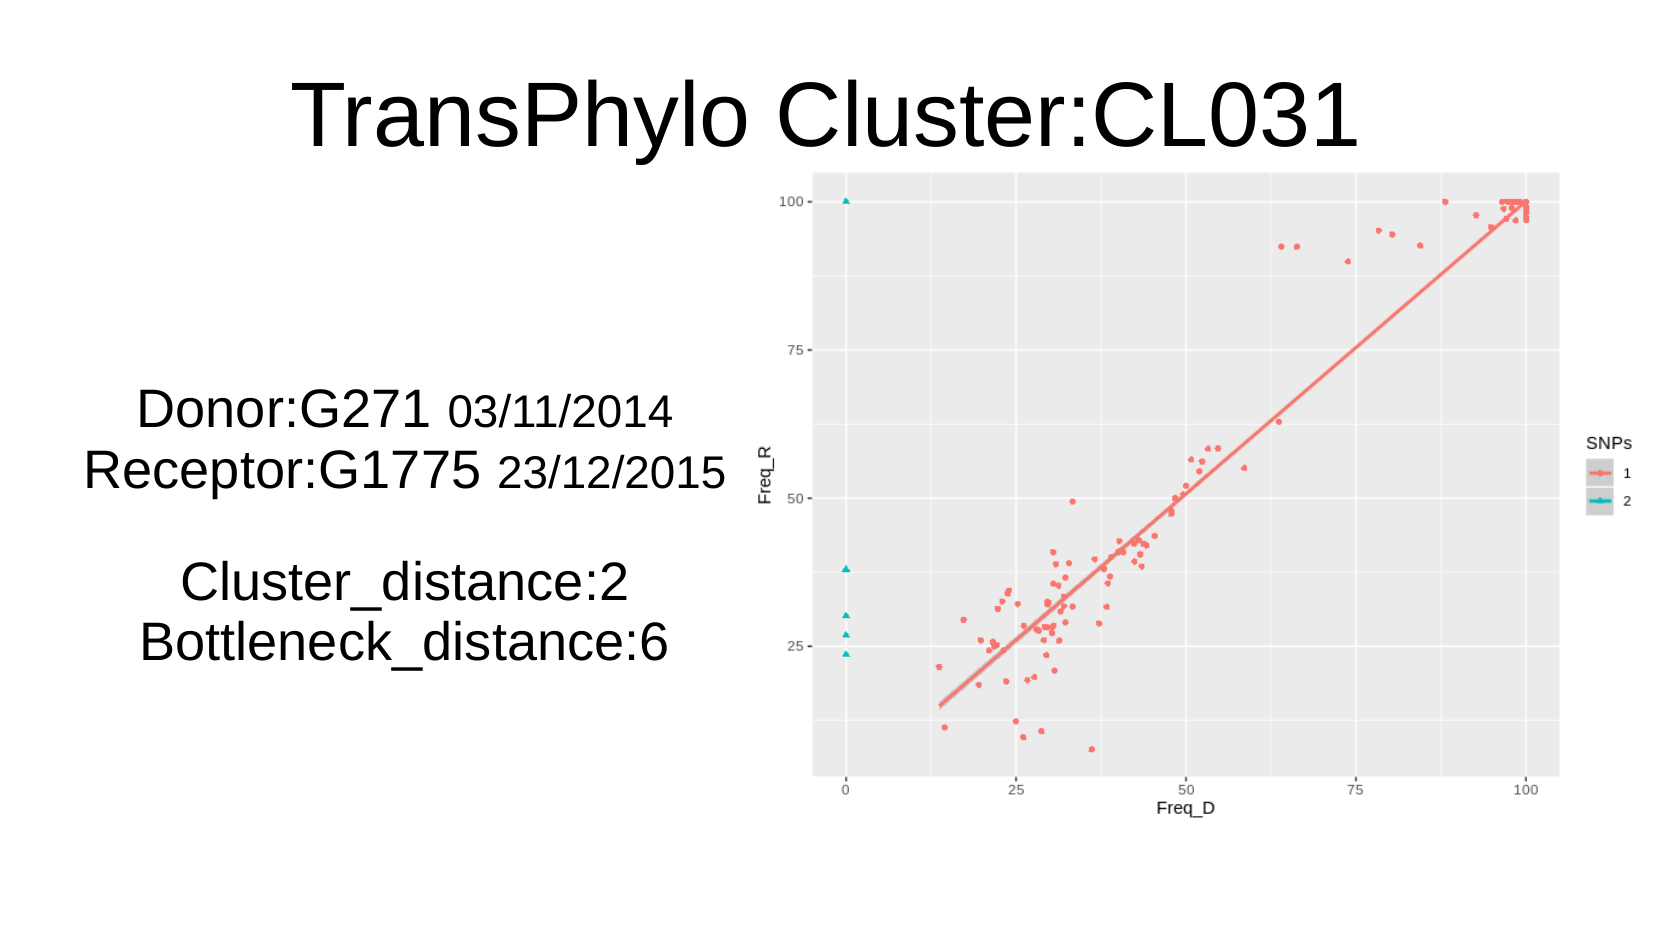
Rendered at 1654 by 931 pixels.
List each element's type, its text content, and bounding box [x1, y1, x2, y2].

text_box Donor:G271 03/11/2014 Receptor:G1775 23/12/2015 Cluster_distance:2 Bottleneck_distance:6 [30, 255, 750, 796]
picture [750, 164, 1650, 826]
title TransPhylo Cluster:CL031 [82, 37, 1571, 193]
